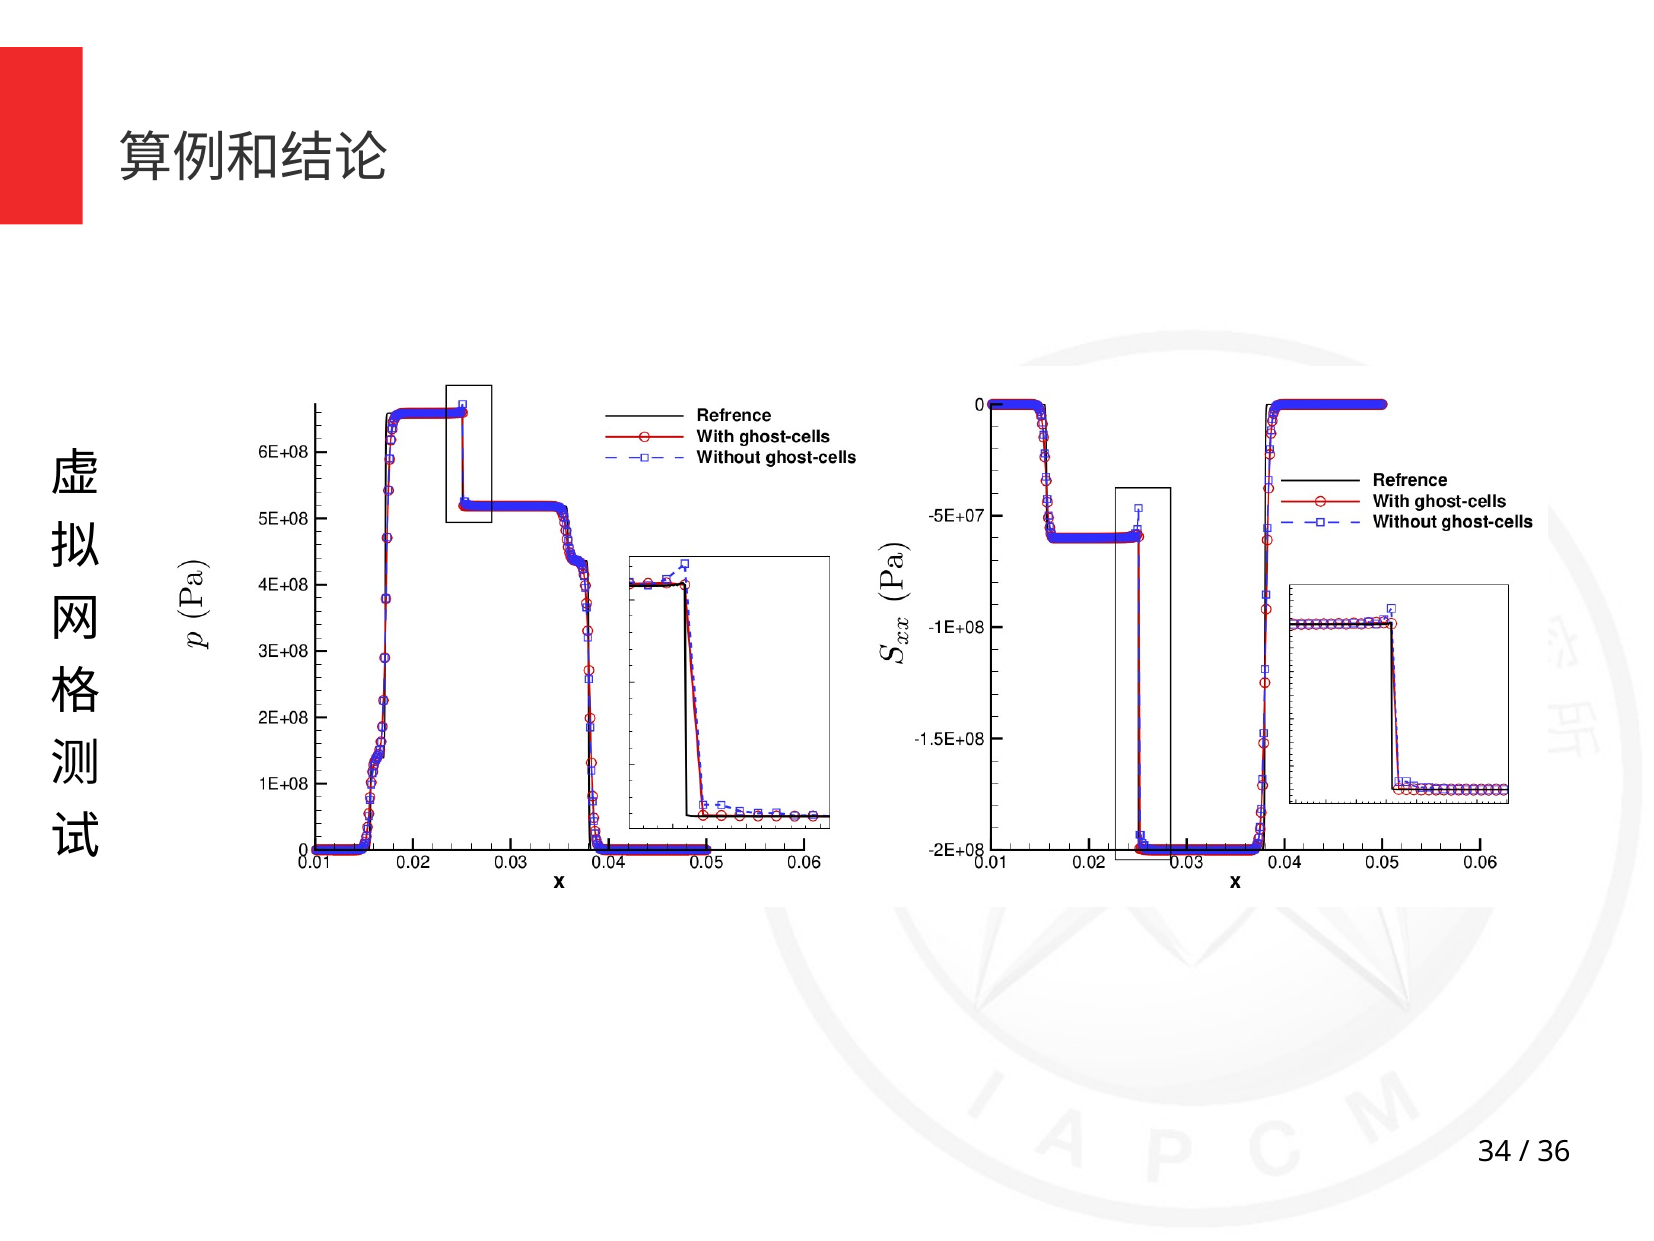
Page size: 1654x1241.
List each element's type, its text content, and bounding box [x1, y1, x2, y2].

text_box 虚拟网格测试 [35, 425, 130, 790]
title 算例和结论 [118, 49, 1571, 257]
picture [162, 321, 1654, 1241]
